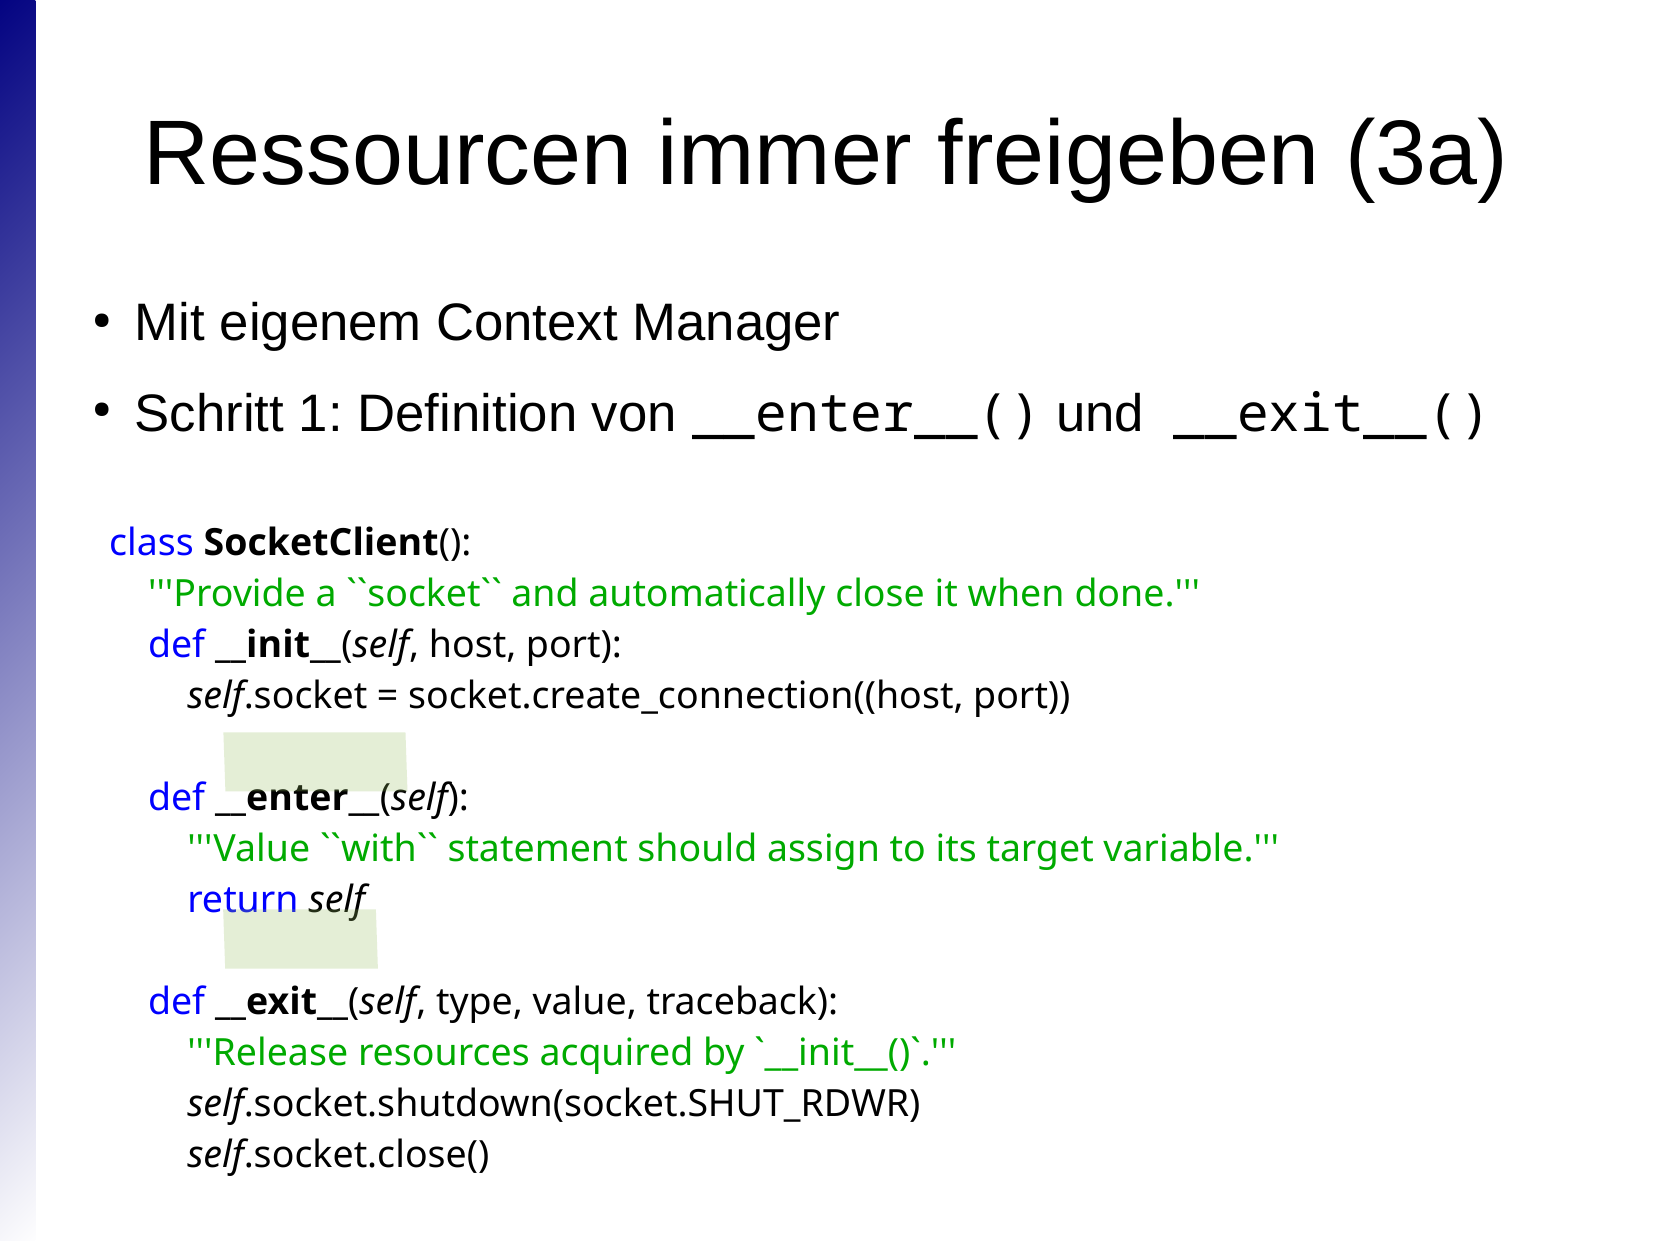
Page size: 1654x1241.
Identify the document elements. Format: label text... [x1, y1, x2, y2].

text_box [223, 732, 408, 792]
list Mit eigenem Context Manager Schritt 1: Definition von __enter__() und __exit__() [78, 292, 1567, 449]
title Ressourcen immer freigeben (3a) [82, 49, 1571, 257]
text_box [223, 909, 378, 969]
text_box class SocketClient(): '''Provide a ``socket`` and automatically close it when done.''' def __init__(self, host, port): self.socket = socket.create_connection((host, port)) def __enter__(self): '''Value ``with`` statement should assign to its target variable.''' return self def __exit__(self, type, value, traceback): '''Release resources acquired by `__init__()`.''' self.socket.shutdown(socket.SHUT_RDWR) self.socket.close() [94, 507, 1548, 1095]
